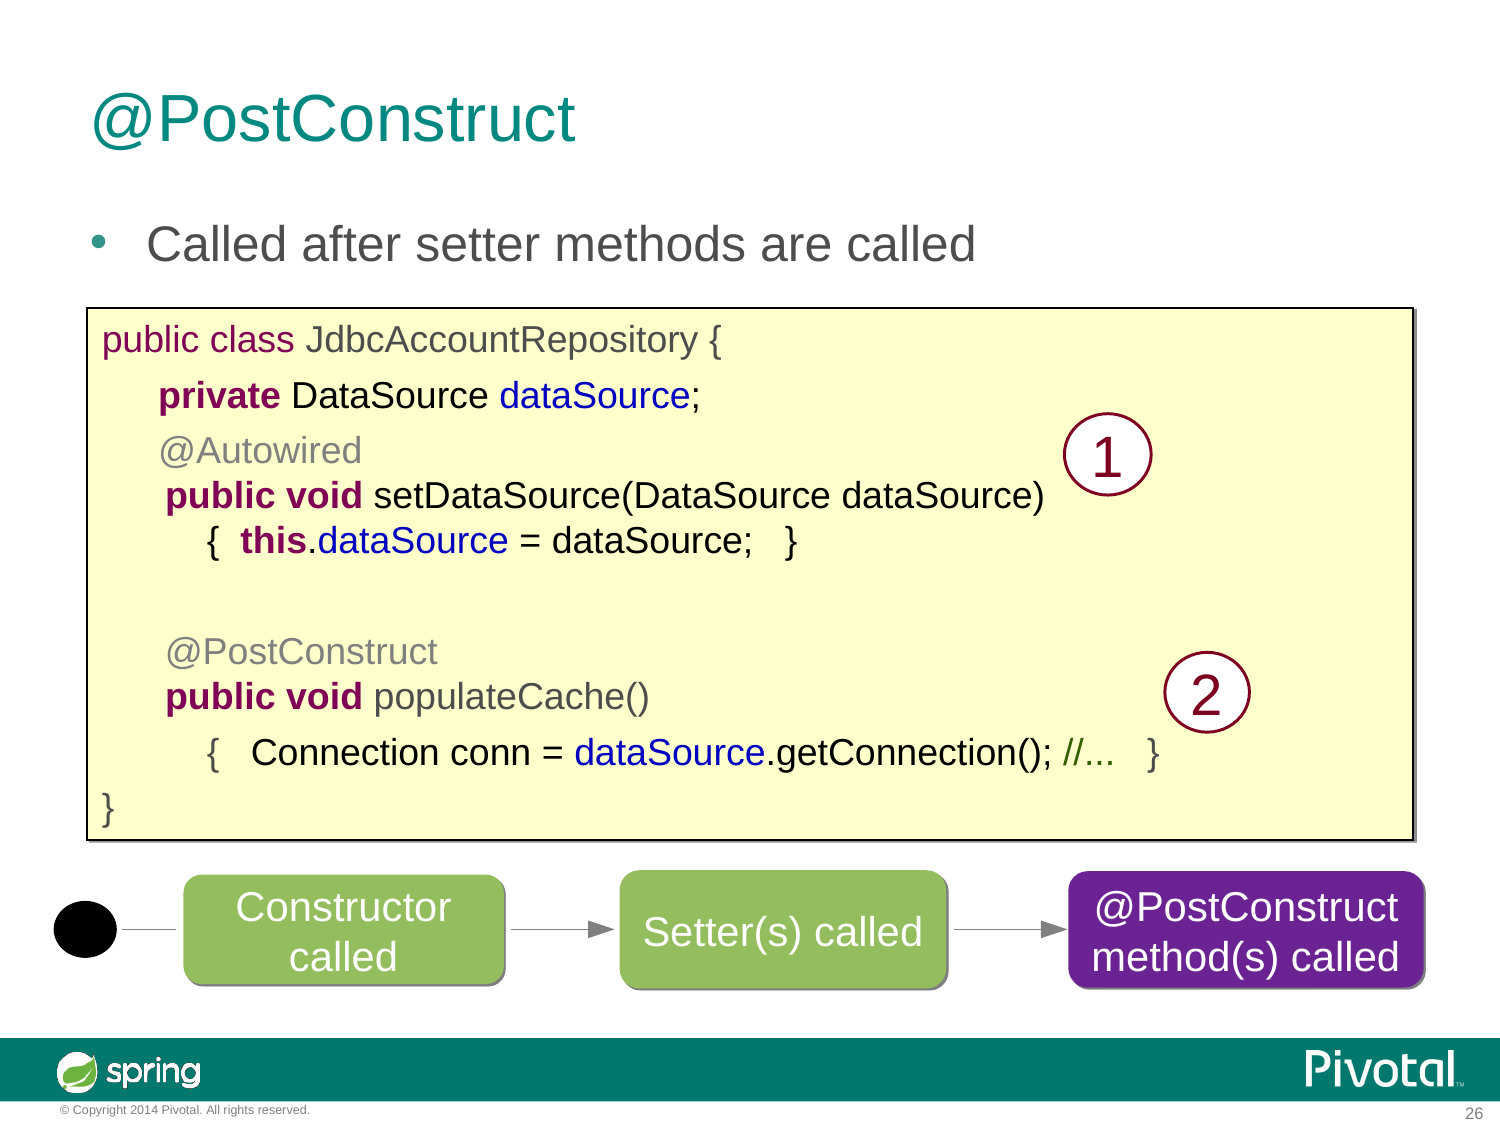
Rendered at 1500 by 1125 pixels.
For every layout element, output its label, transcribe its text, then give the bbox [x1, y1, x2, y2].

text_box Setter(s) called [619, 870, 947, 989]
picture [1306, 1050, 1464, 1087]
text_box 2 [1164, 652, 1250, 733]
text_box public class JdbcAccountRepository { private DataSource dataSource; @Autowired public void setDataSource(DataSource dataSource) { this.dataSource = dataSource; } @PostConstruct public void populateCache() { Connection conn = dataSource.getConnection(); //... } } [87, 307, 1413, 840]
text_box 1 [1064, 413, 1152, 496]
text_box [54, 901, 117, 958]
text_box Constructor called [183, 874, 504, 985]
list Called after setter methods are called [75, 203, 1426, 946]
title @PostConstruct [75, 45, 1426, 185]
text_box @PostConstruct method(s) called [1068, 871, 1424, 988]
picture [32, 1041, 210, 1103]
